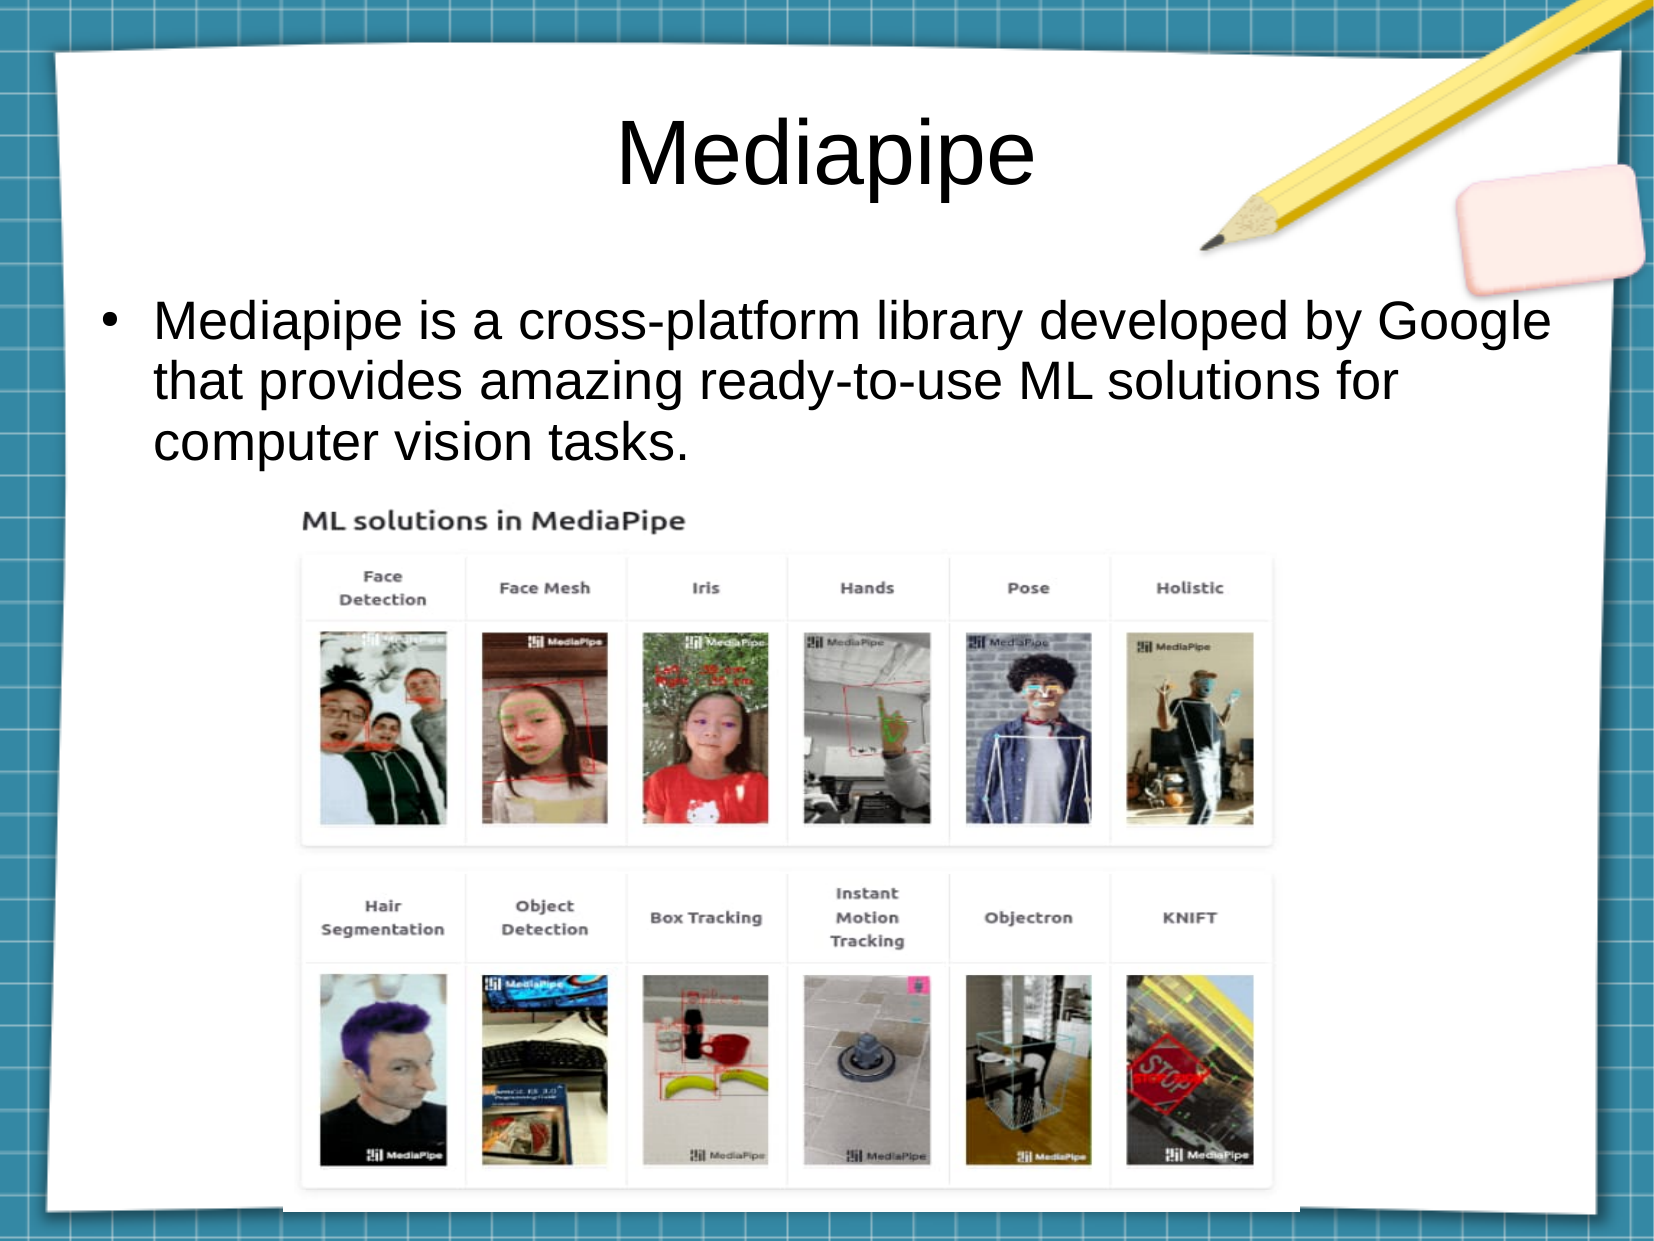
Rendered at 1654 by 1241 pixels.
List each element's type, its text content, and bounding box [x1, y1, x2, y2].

picture [0, 0, 1654, 1241]
list Mediapipe is a cross-platform library developed by Google that provides amazing ready-to-use ML solutions for computer vision tasks. [82, 290, 1571, 1010]
title Mediapipe [82, 49, 1571, 257]
